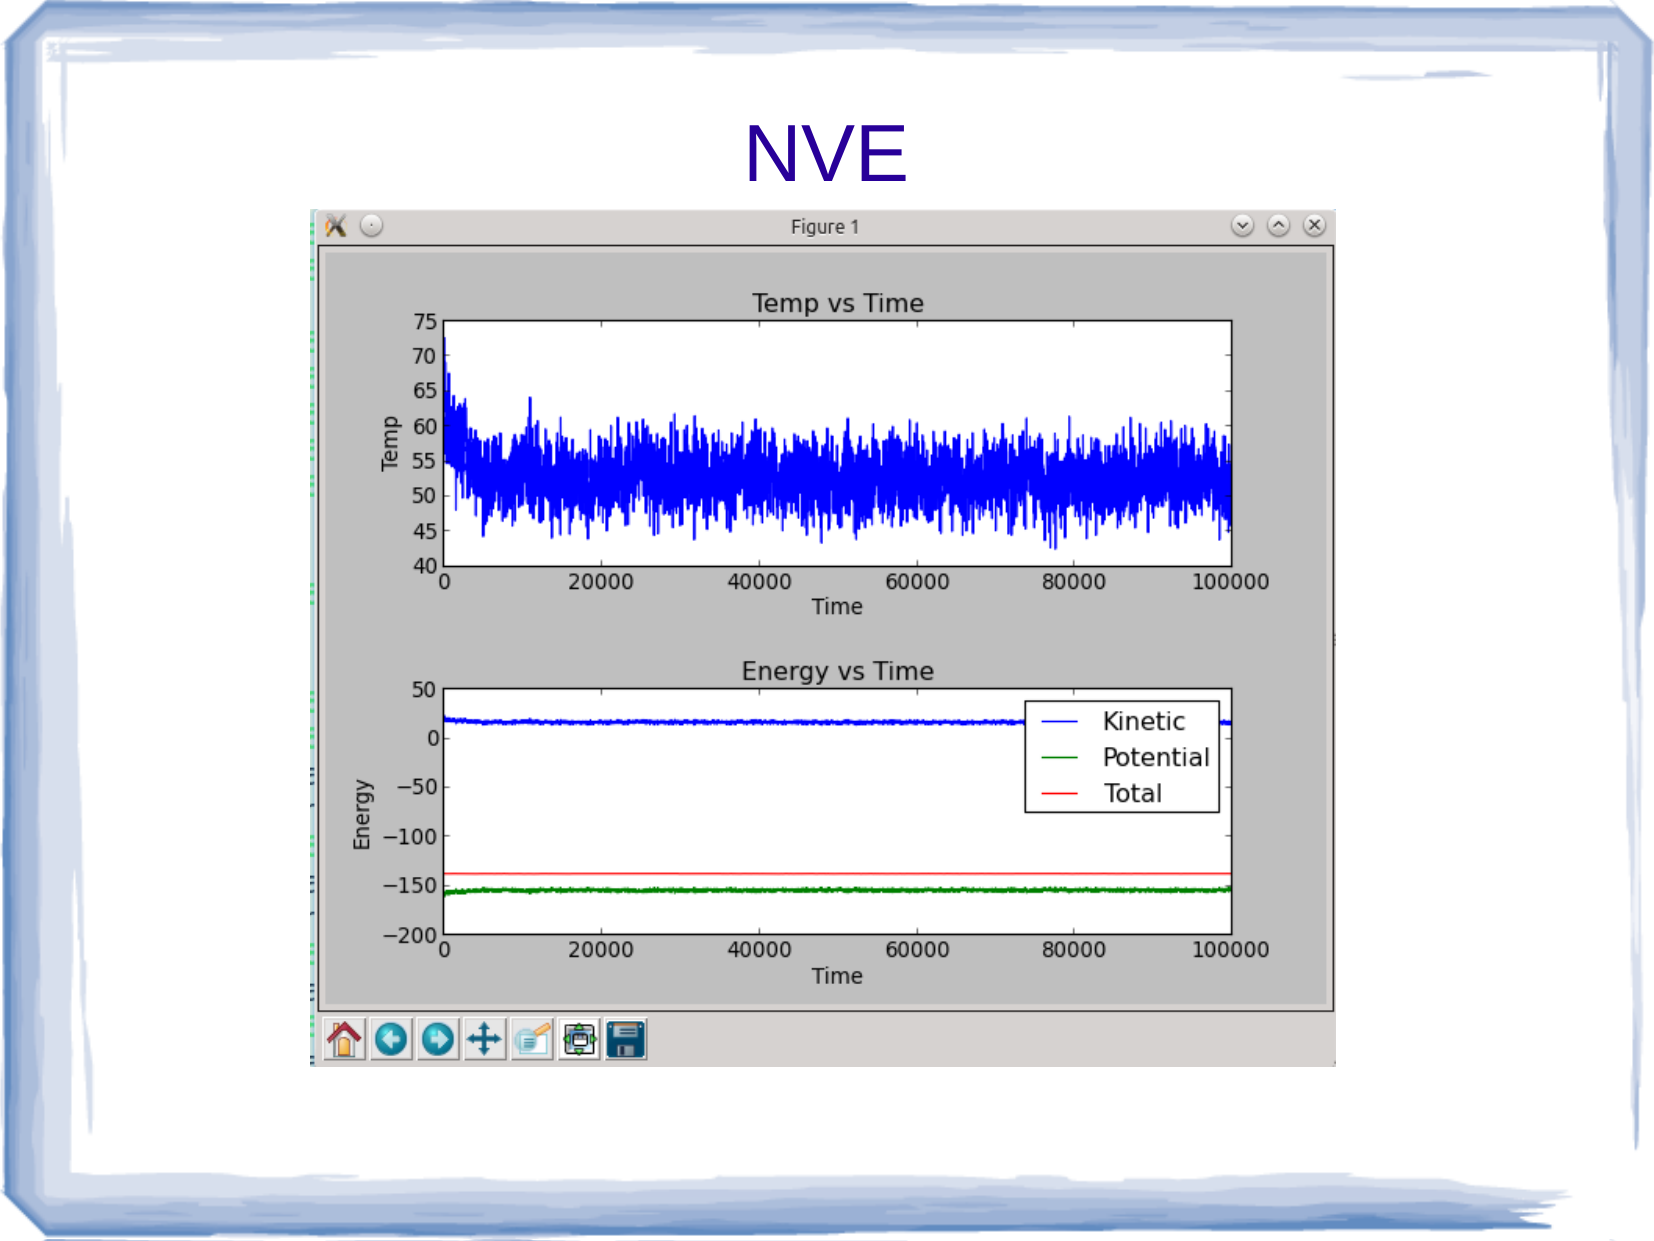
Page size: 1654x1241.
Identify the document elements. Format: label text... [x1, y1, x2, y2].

picture [0, 0, 1654, 1241]
title NVE [82, 49, 1571, 257]
